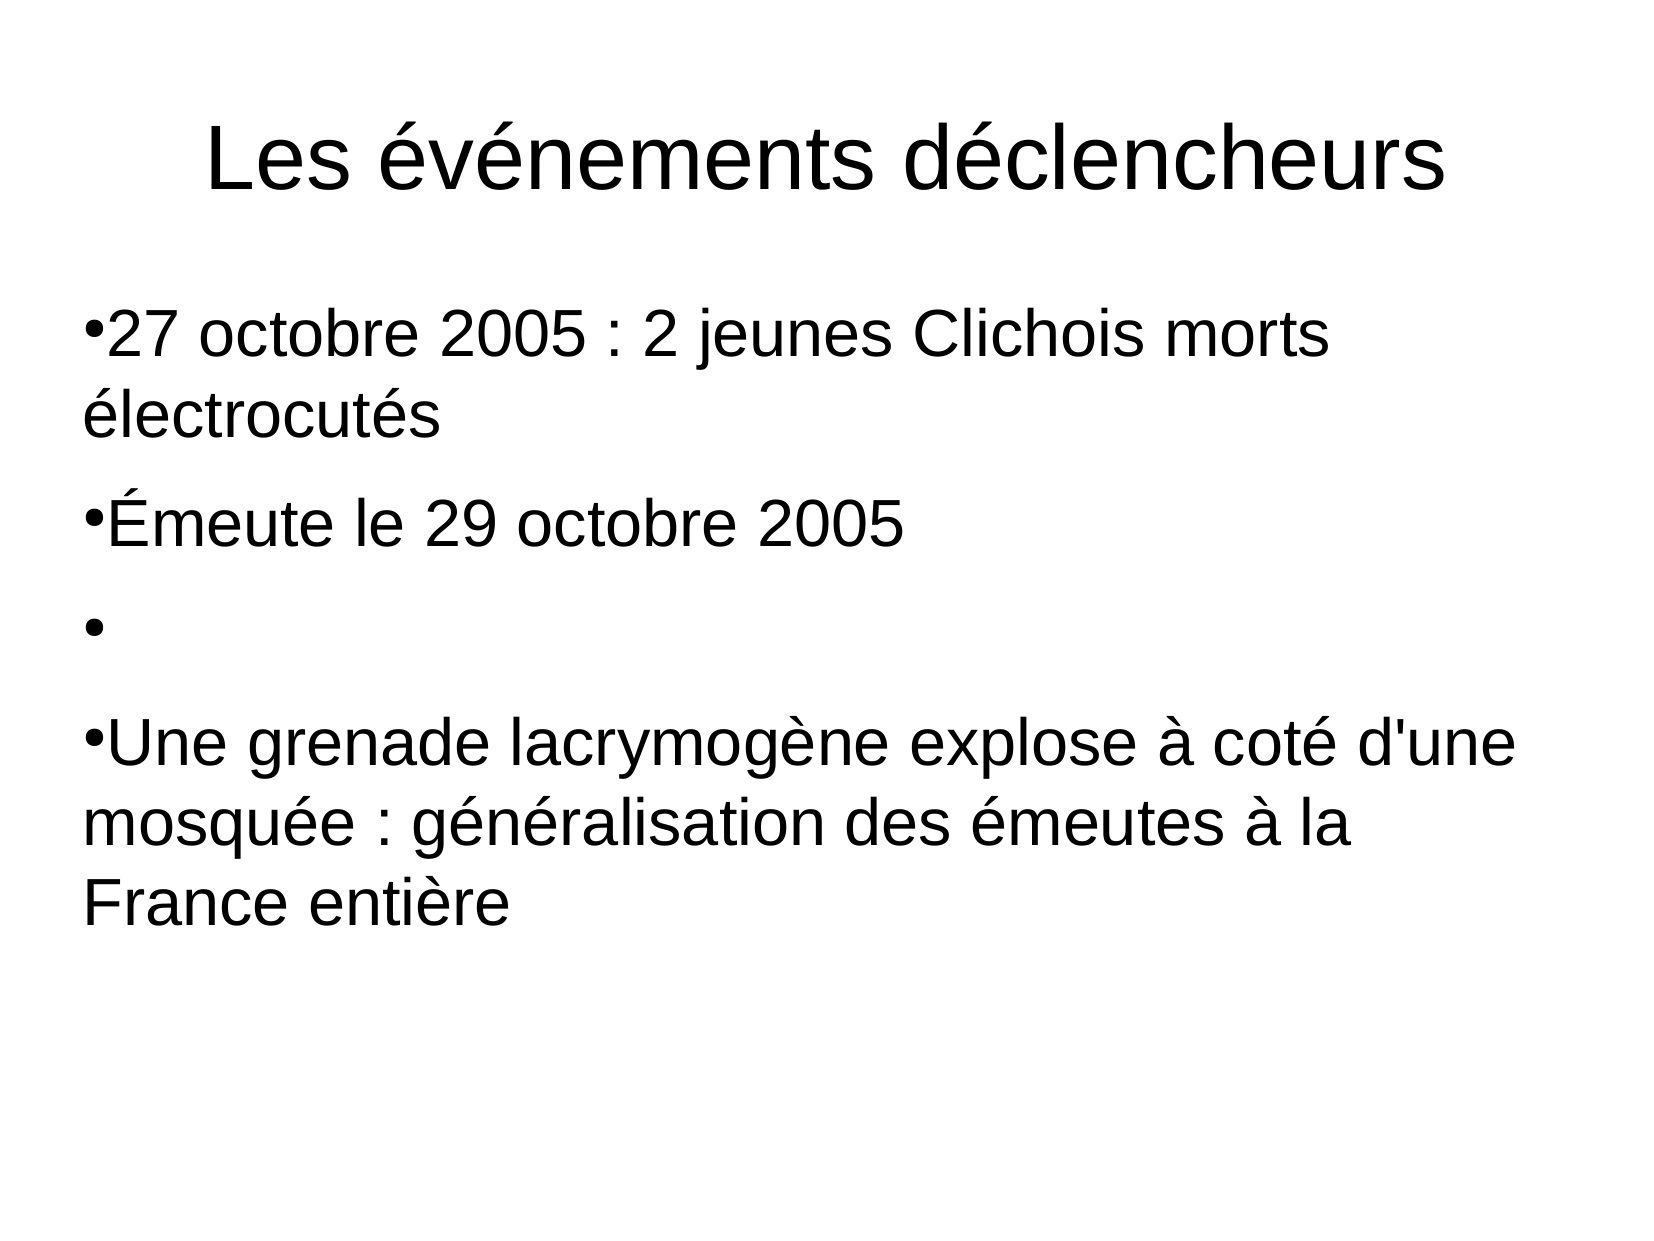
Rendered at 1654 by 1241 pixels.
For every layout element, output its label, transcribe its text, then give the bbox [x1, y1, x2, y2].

list 27 octobre 2005 : 2 jeunes Clichois morts électrocutés Émeute le 29 octobre 2005 Une grenade lacrymogène explose à coté d'une mosquée : généralisation des émeutes à la France entière [82, 290, 1571, 1109]
title Les événements déclencheurs [82, 49, 1571, 257]
